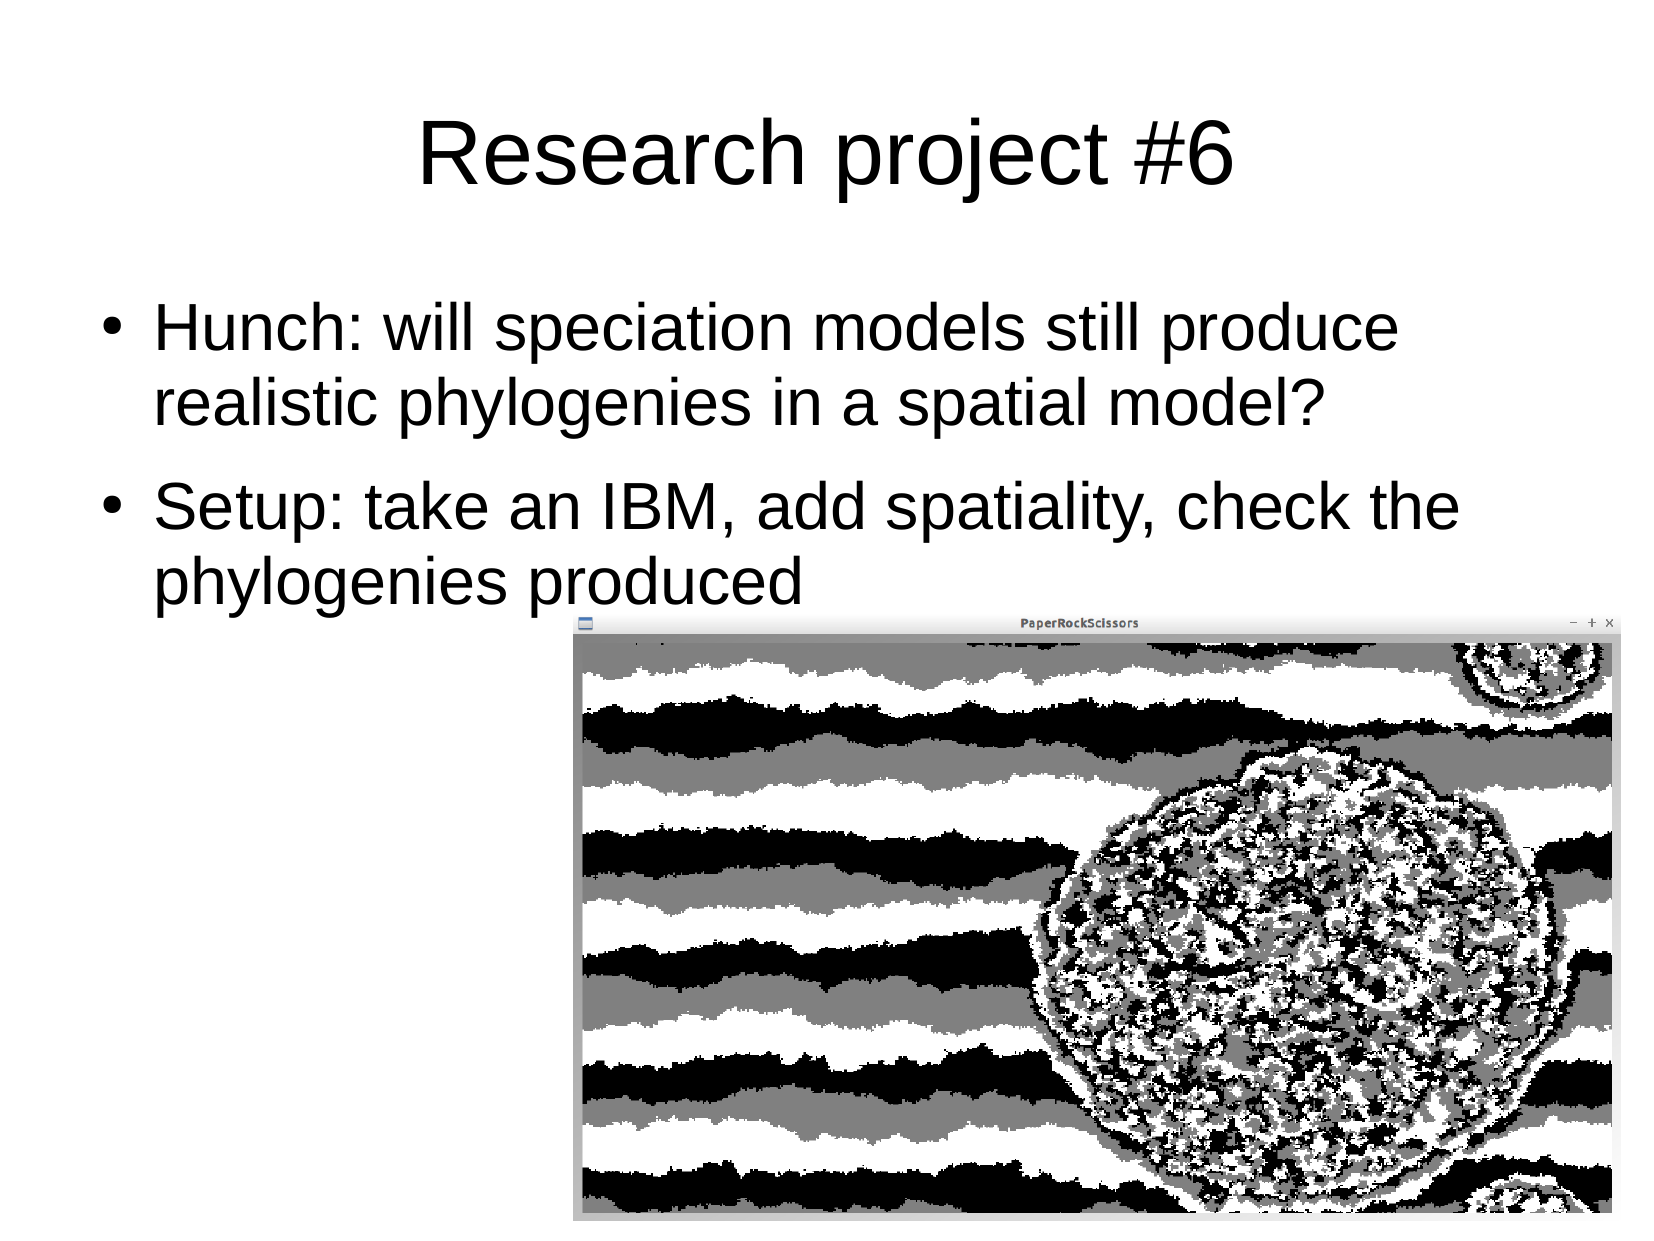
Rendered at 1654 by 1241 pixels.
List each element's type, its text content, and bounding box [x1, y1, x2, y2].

list Hunch: will speciation models still produce realistic phylogenies in a spatial model? Setup: take an IBM, add spatiality, check the phylogenies produced [82, 290, 1571, 1010]
picture [573, 614, 1621, 1222]
title Research project #6 [82, 49, 1571, 257]
